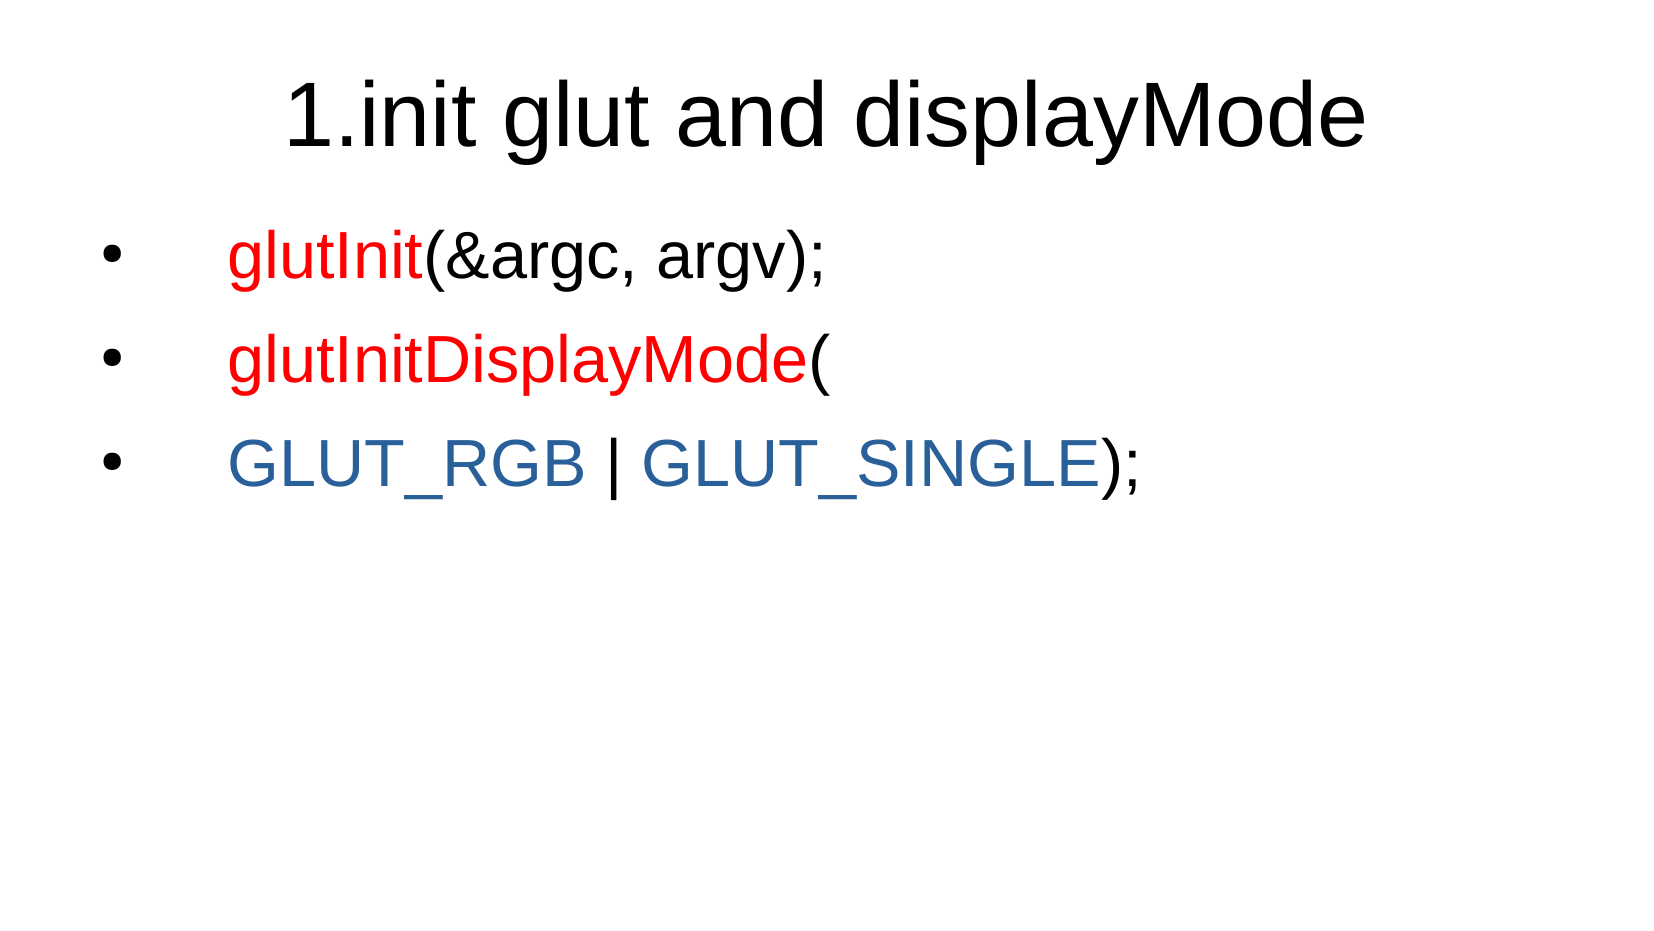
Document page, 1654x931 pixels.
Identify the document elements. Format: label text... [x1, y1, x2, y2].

list glutInit(&argc, argv); glutInitDisplayMode( GLUT_RGB | GLUT_SINGLE); [82, 217, 1571, 758]
title 1.init glut and displayMode [82, 37, 1571, 193]
